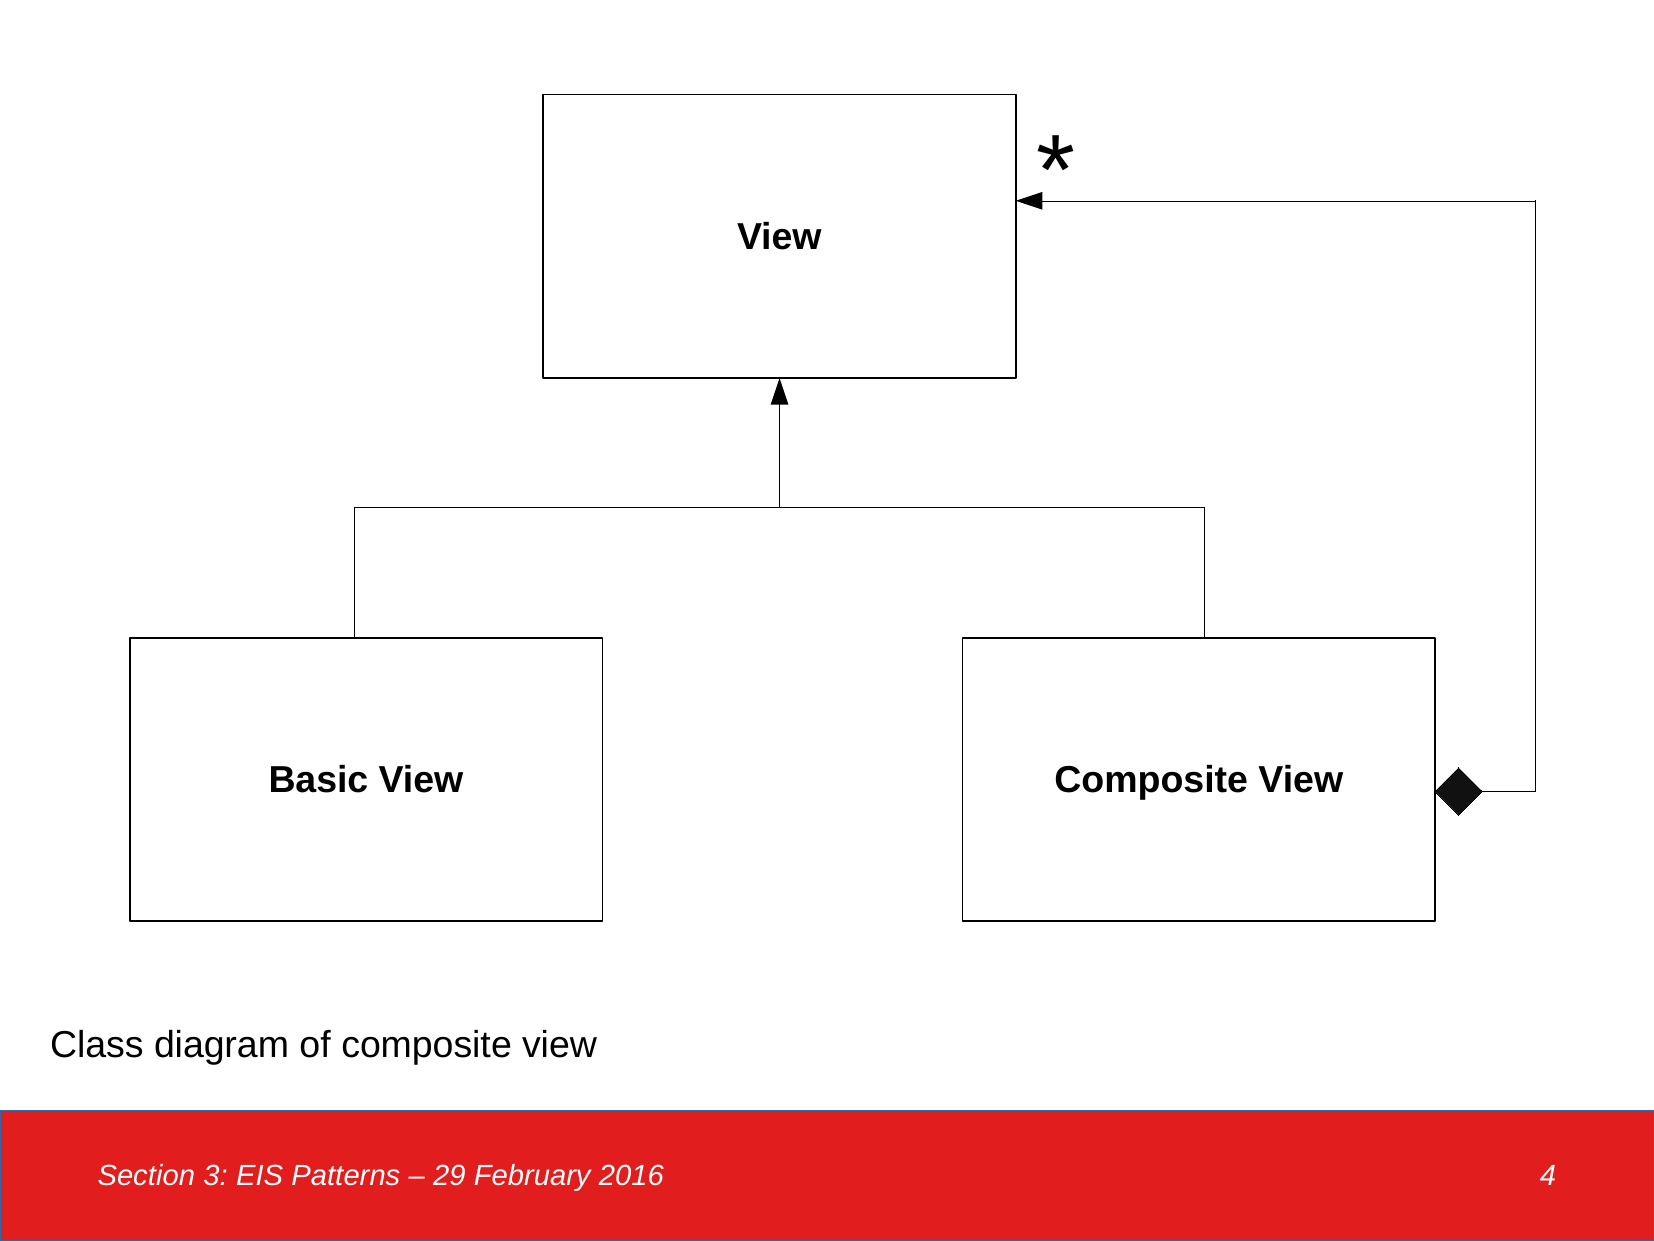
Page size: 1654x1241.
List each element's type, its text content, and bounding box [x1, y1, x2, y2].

text_box Basic View [129, 637, 603, 922]
text_box * [1021, 106, 1140, 234]
text_box [1435, 767, 1483, 816]
text_box Composite View [962, 637, 1436, 922]
text_box Class diagram of composite view [35, 1015, 626, 1073]
text_box View [543, 94, 1016, 378]
